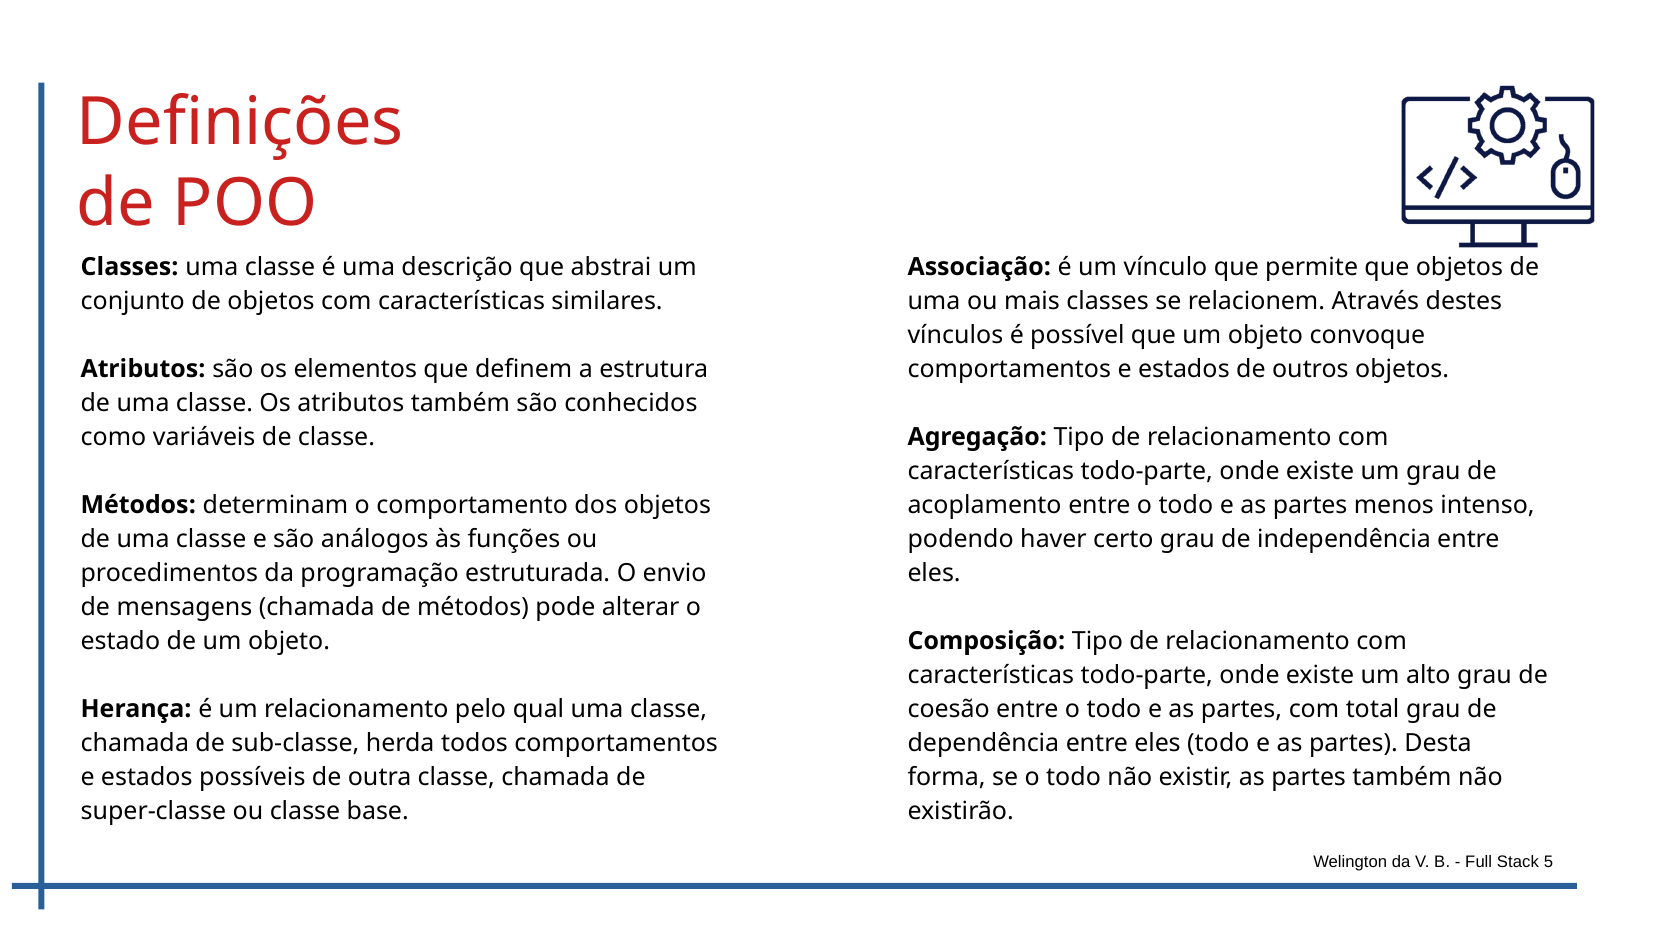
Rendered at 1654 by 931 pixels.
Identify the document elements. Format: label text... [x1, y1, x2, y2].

text_box Associação: é um vínculo que permite que objetos de uma ou mais classes se relacionem. Através destes vínculos é possível que um objeto convoque comportamentos e estados de outros objetos. Agregação: Tipo de relacionamento com características todo-parte, onde existe um grau de acoplamento entre o todo e as partes menos intenso, podendo haver certo grau de independência entre eles. Composição: Tipo de relacionamento com características todo-parte, onde existe um alto grau de coesão entre o todo e as partes, com total grau de dependência entre eles (todo e as partes). Desta forma, se o todo não existir, as partes também não existirão. [892, 241, 1565, 768]
picture [1401, 72, 1595, 266]
title Definições de POO [76, 80, 443, 236]
text_box Classes: uma classe é uma descrição que abstrai um conjunto de objetos com características similares. Atributos: são os elementos que definem a estrutura de uma classe. Os atributos também são conhecidos como variáveis de classe. Métodos: determinam o comportamento dos objetos de uma classe e são análogos às funções ou procedimentos da programação estruturada. O envio de mensagens (chamada de métodos) pode alterar o estado de um objeto. Herança: é um relacionamento pelo qual uma classe, chamada de sub-classe, herda todos comportamentos e estados possíveis de outra classe, chamada de super-classe ou classe base. [65, 241, 739, 788]
text_box Welington da V. B. - Full Stack 5 [1298, 844, 1569, 879]
